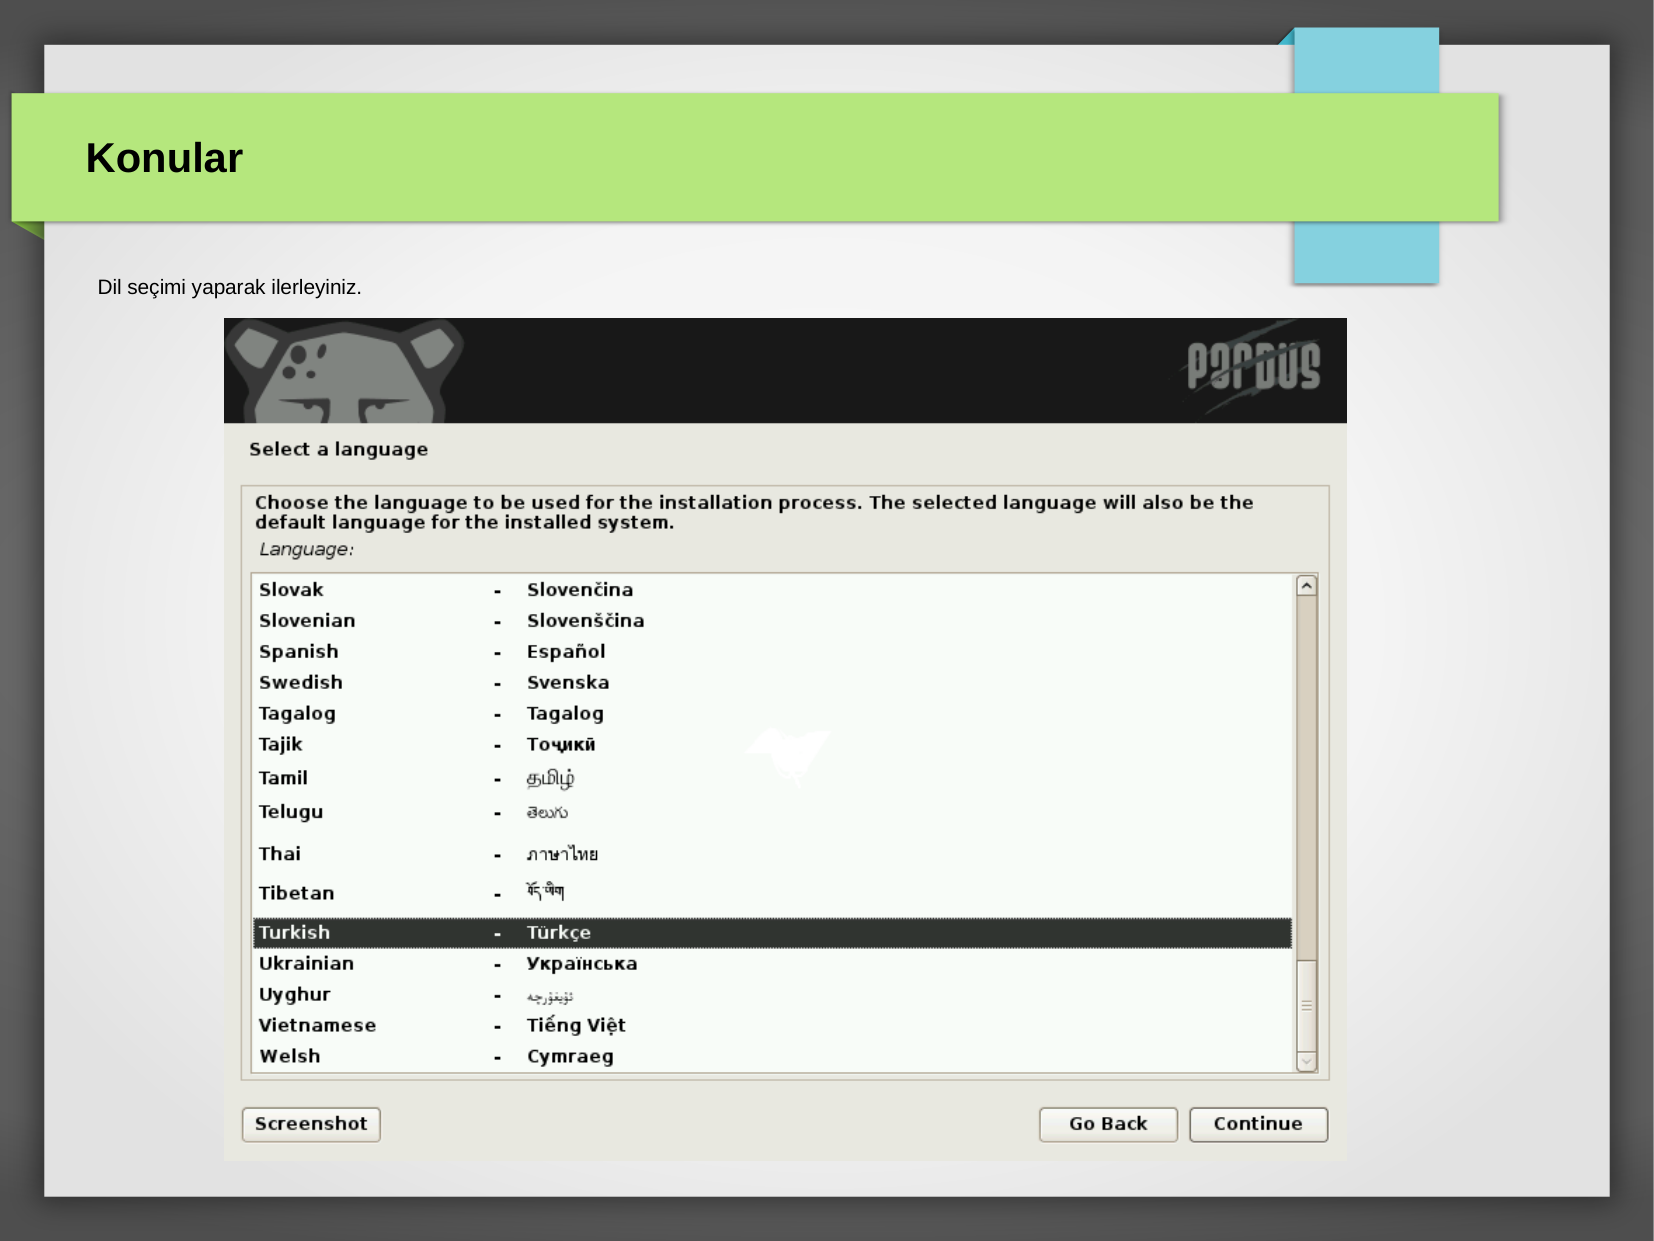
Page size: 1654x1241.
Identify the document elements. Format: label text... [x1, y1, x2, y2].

text_box Konular [70, 127, 259, 189]
picture [0, 0, 1654, 1241]
text_box Dil seçimi yaparak ilerleyiniz. [82, 268, 378, 308]
